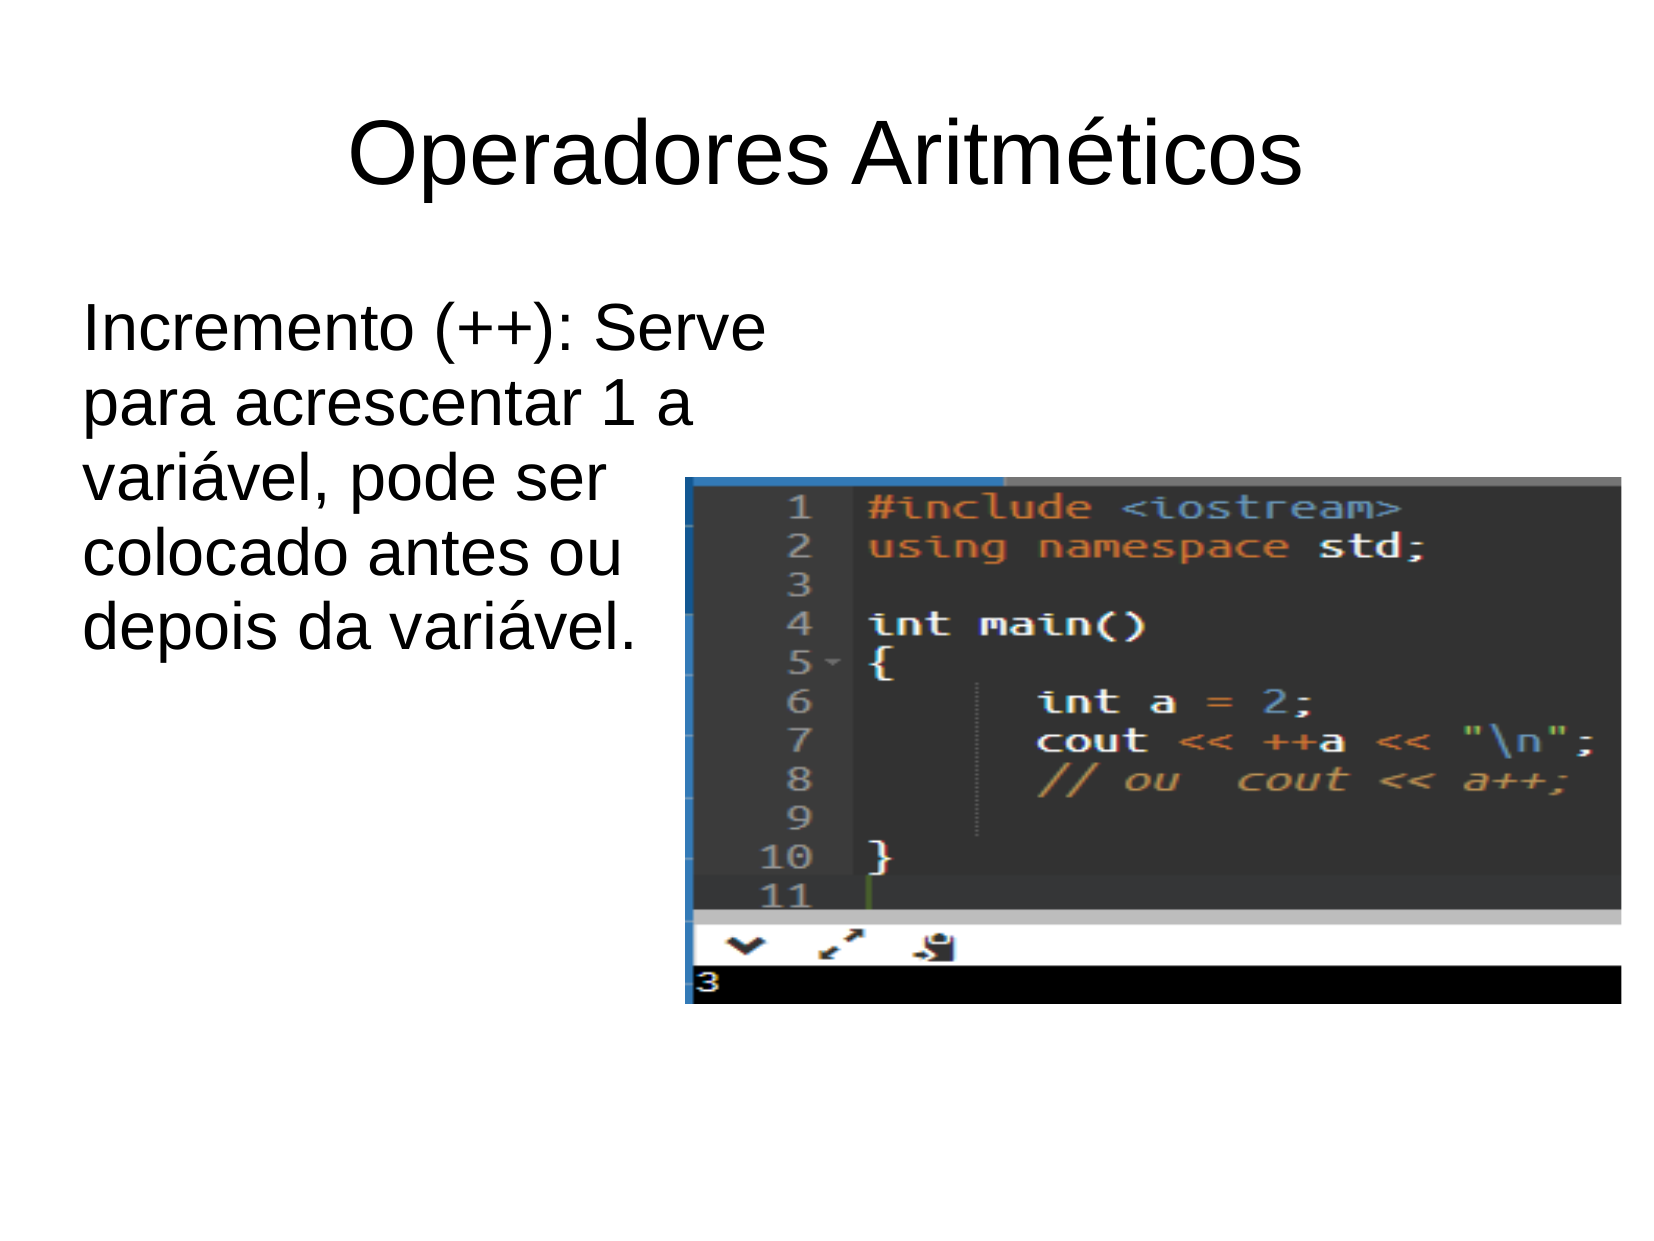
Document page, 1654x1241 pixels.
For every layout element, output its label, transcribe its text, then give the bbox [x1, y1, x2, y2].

title Operadores Aritméticos [82, 49, 1571, 257]
picture [685, 477, 1622, 1004]
list Incremento (++): Serve para acrescentar 1 a variável, pode ser colocado antes ou depois da variável. [82, 290, 809, 1109]
